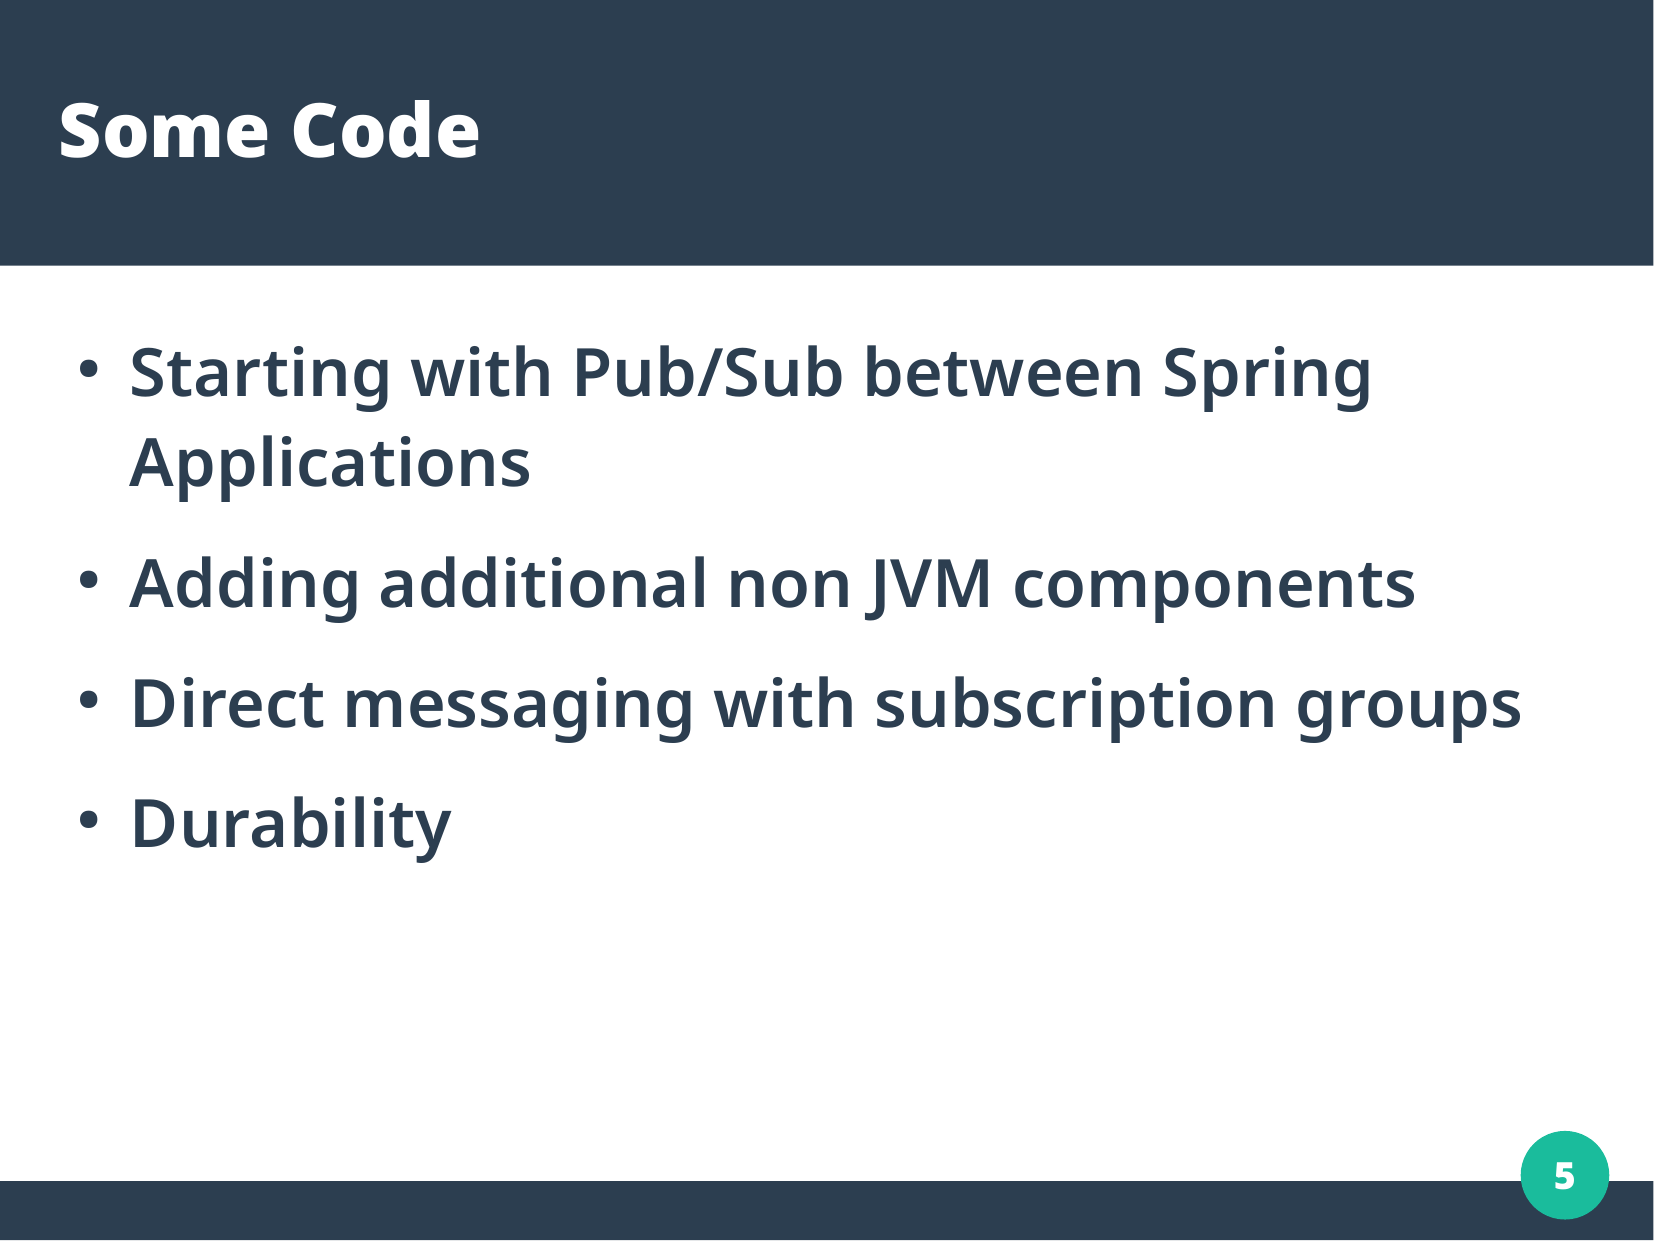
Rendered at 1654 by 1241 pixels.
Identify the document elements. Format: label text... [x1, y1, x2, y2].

title Some Code [59, 49, 1595, 207]
list Starting with Pub/Sub between Spring Applications Adding additional non JVM components Direct messaging with subscription groups Durability [59, 324, 1595, 1152]
